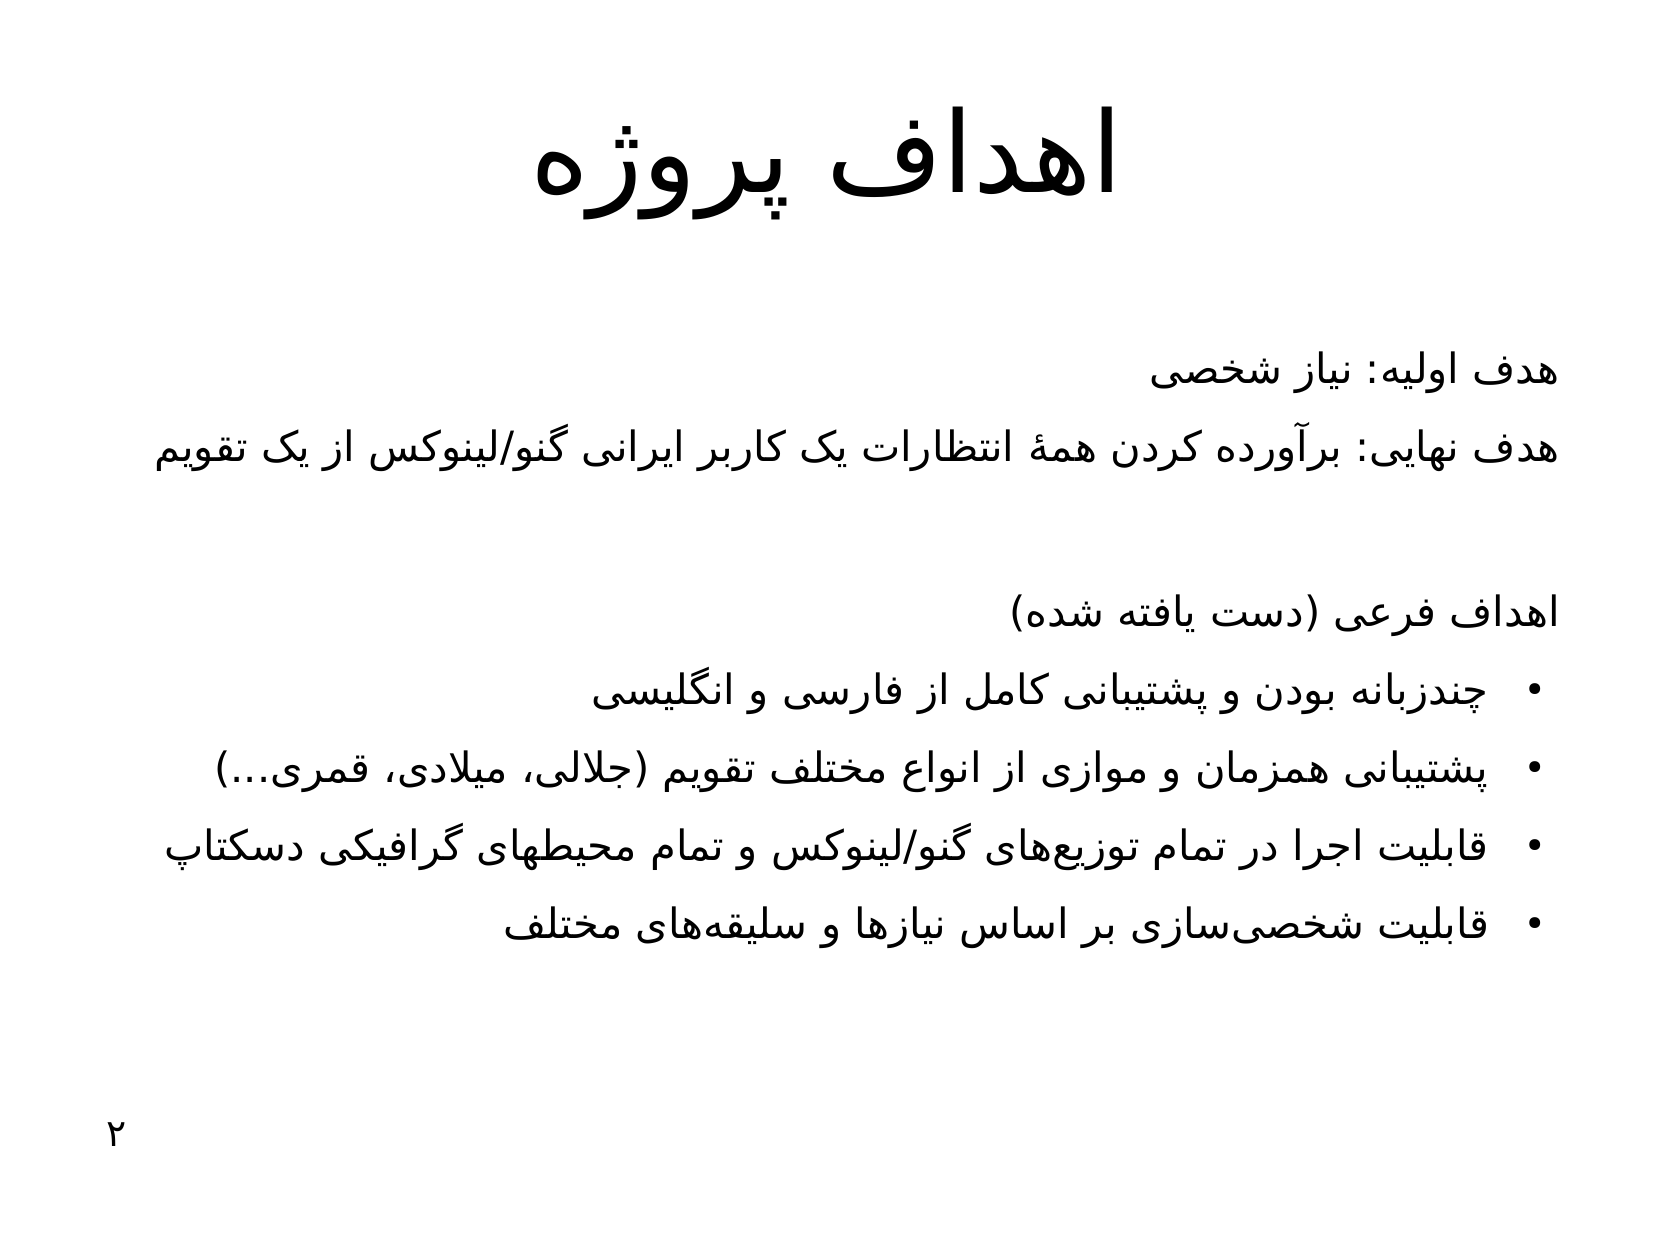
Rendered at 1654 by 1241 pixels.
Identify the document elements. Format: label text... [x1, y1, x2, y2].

title اهداف پروژه [82, 49, 1571, 257]
list هدف اولیه: نیاز شخصی هدف نهایی: برآورده کردن همهٔ انتظارات یک کاربر ایرانی گنو/لینوکس از یک تقویم اهداف فرعی (دست یافته شده) چندزبانه بودن و پشتیبانی کامل از فارسی و انگلیسی پشتیبانی همزمان و موازی از انواع مختلف تقویم (جلالی، میلادی، قمری...) قابلیت اجرا در تمام توزیع‌های گنو/لینوکس و تمام محیطهای گرافیکی دسکتاپ قابلیت شخصی‌سازی بر اساس نیازها و سلیقه‌های مختلف [71, 345, 1561, 1126]
text_box ۲ [91, 1104, 143, 1175]
